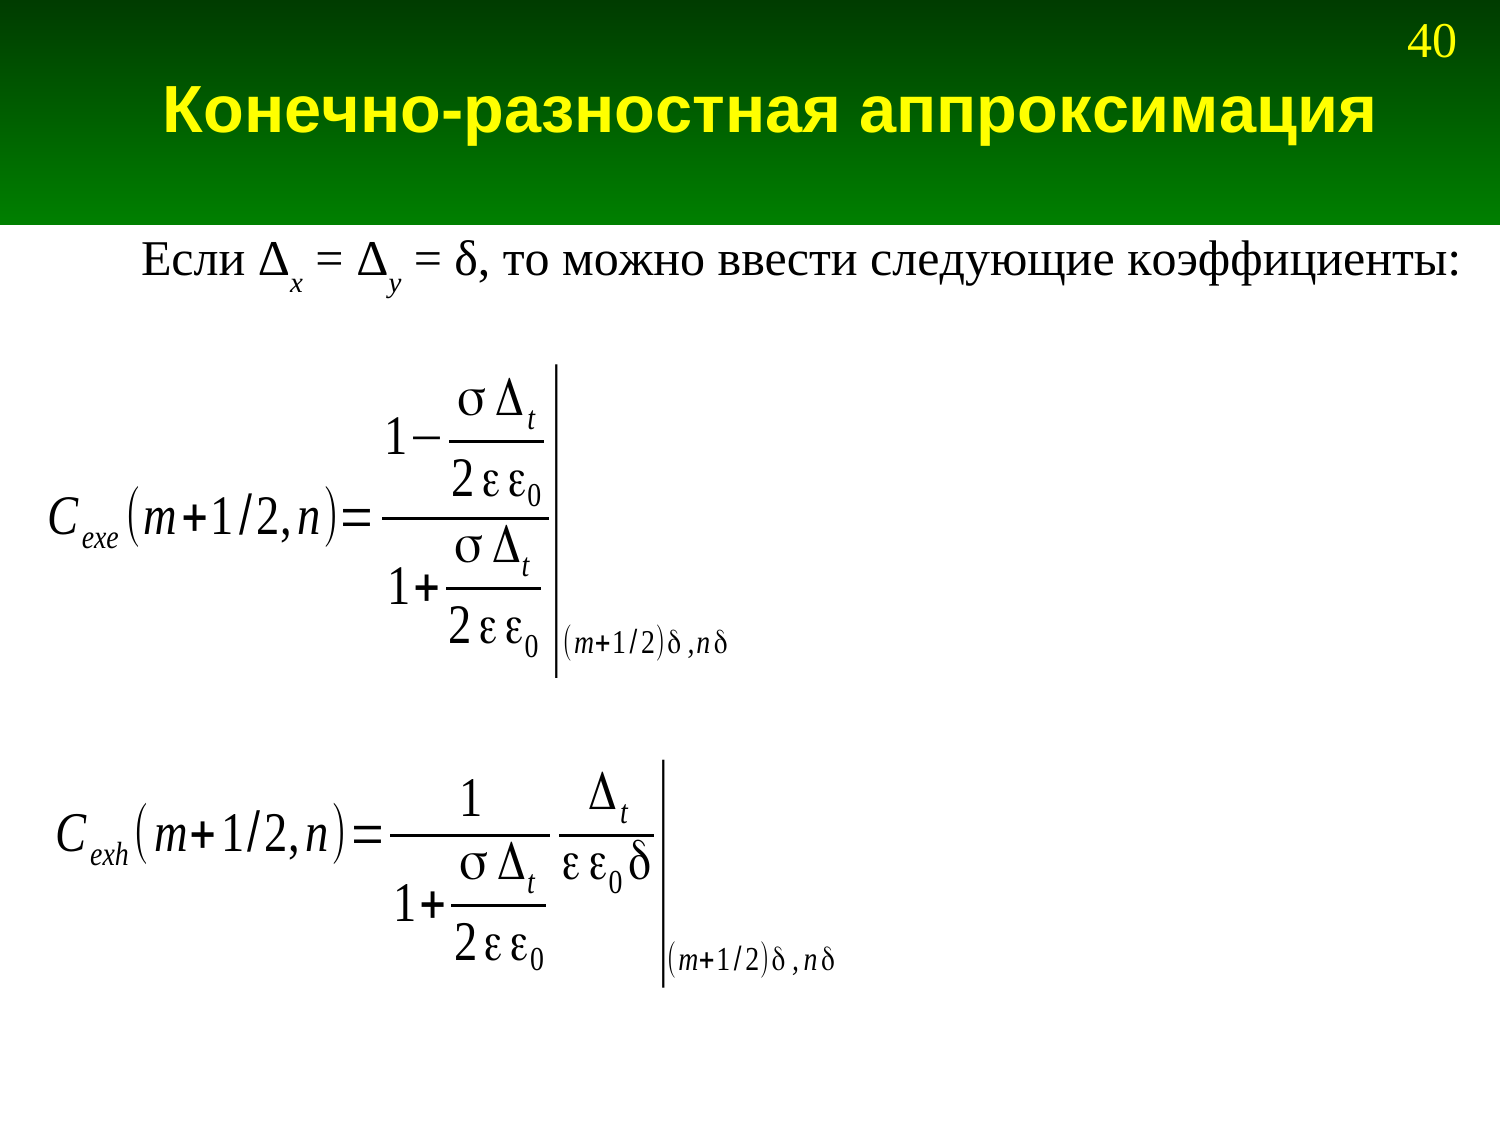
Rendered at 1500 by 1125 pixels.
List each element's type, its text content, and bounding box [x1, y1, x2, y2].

title Конечно-разностная аппроксимация [100, 7, 1441, 204]
chart [35, 359, 741, 680]
text_box Если Δx = Δy = δ, то можно ввести следующие коэффициенты: [126, 218, 1477, 306]
chart [43, 756, 846, 991]
